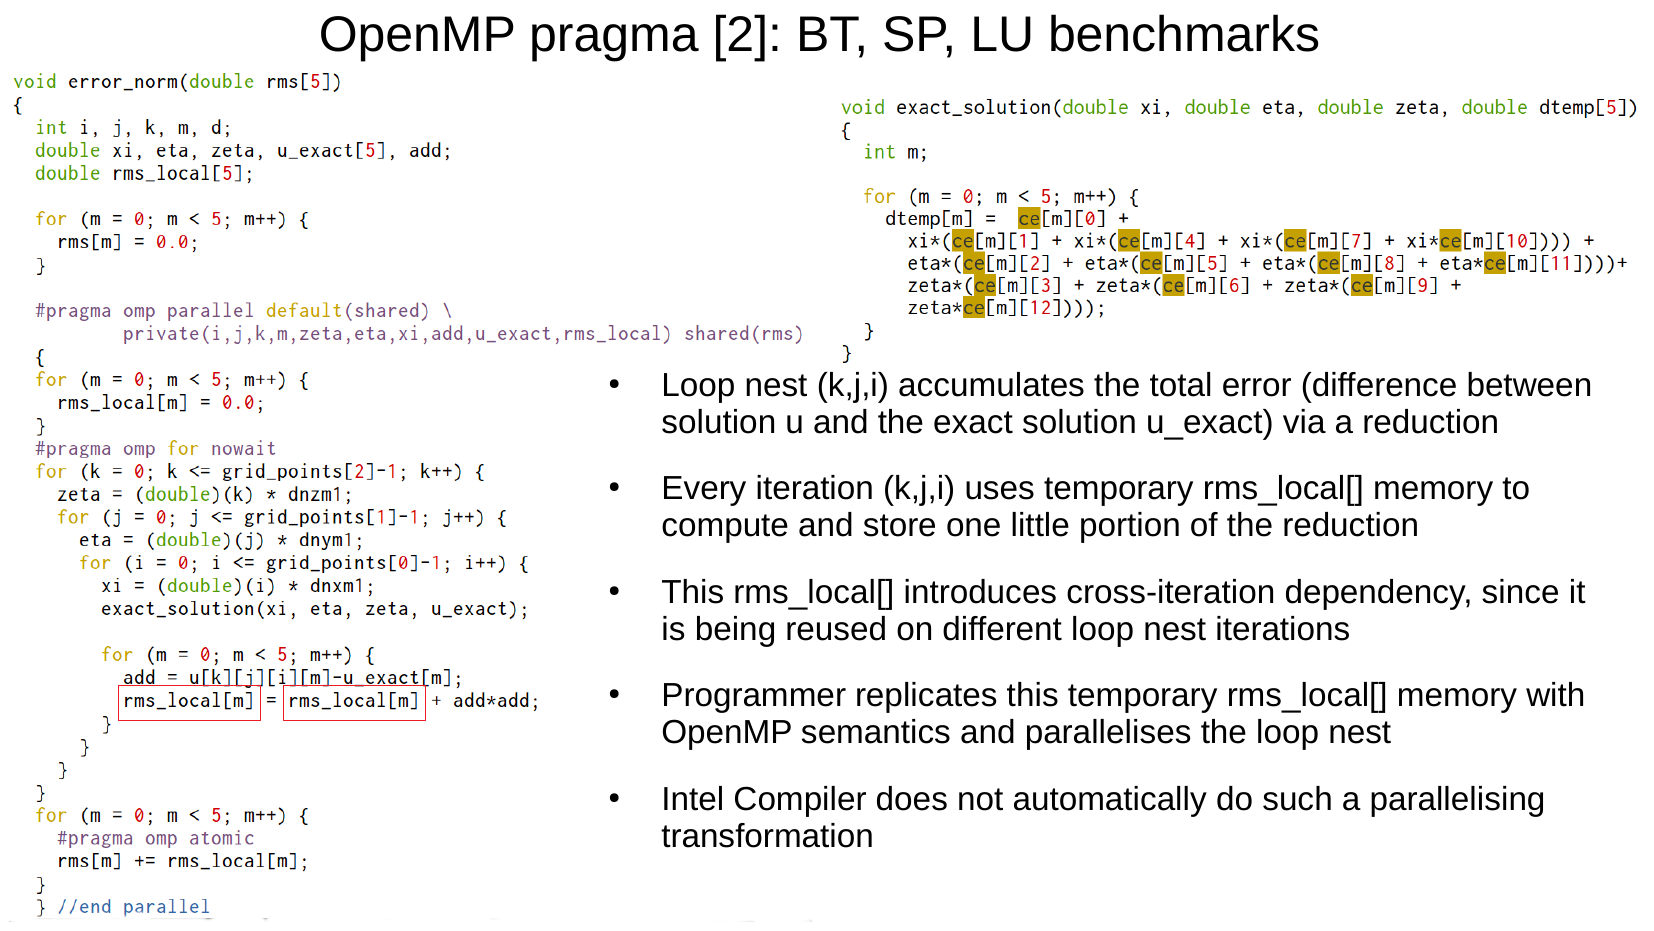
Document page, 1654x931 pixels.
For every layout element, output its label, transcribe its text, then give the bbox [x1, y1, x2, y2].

picture [9, 70, 812, 922]
list Loop nest (k,j,i) accumulates the total error (difference between solution u and the exact solution u_exact) via a reduction Every iteration (k,j,i) uses temporary rms_local[] memory to compute and store one little portion of the reduction This rms_local[] introduces cross-iteration dependency, since it is being reused on different loop nest iterations Programmer replicates this temporary rms_local[] memory with OpenMP semantics and parallelises the loop nest Intel Compiler does not automatically do such a parallelising transformation [590, 366, 1595, 875]
picture [838, 94, 1640, 367]
title OpenMP pragma [2]: BT, SP, LU benchmarks [0, 0, 1654, 71]
